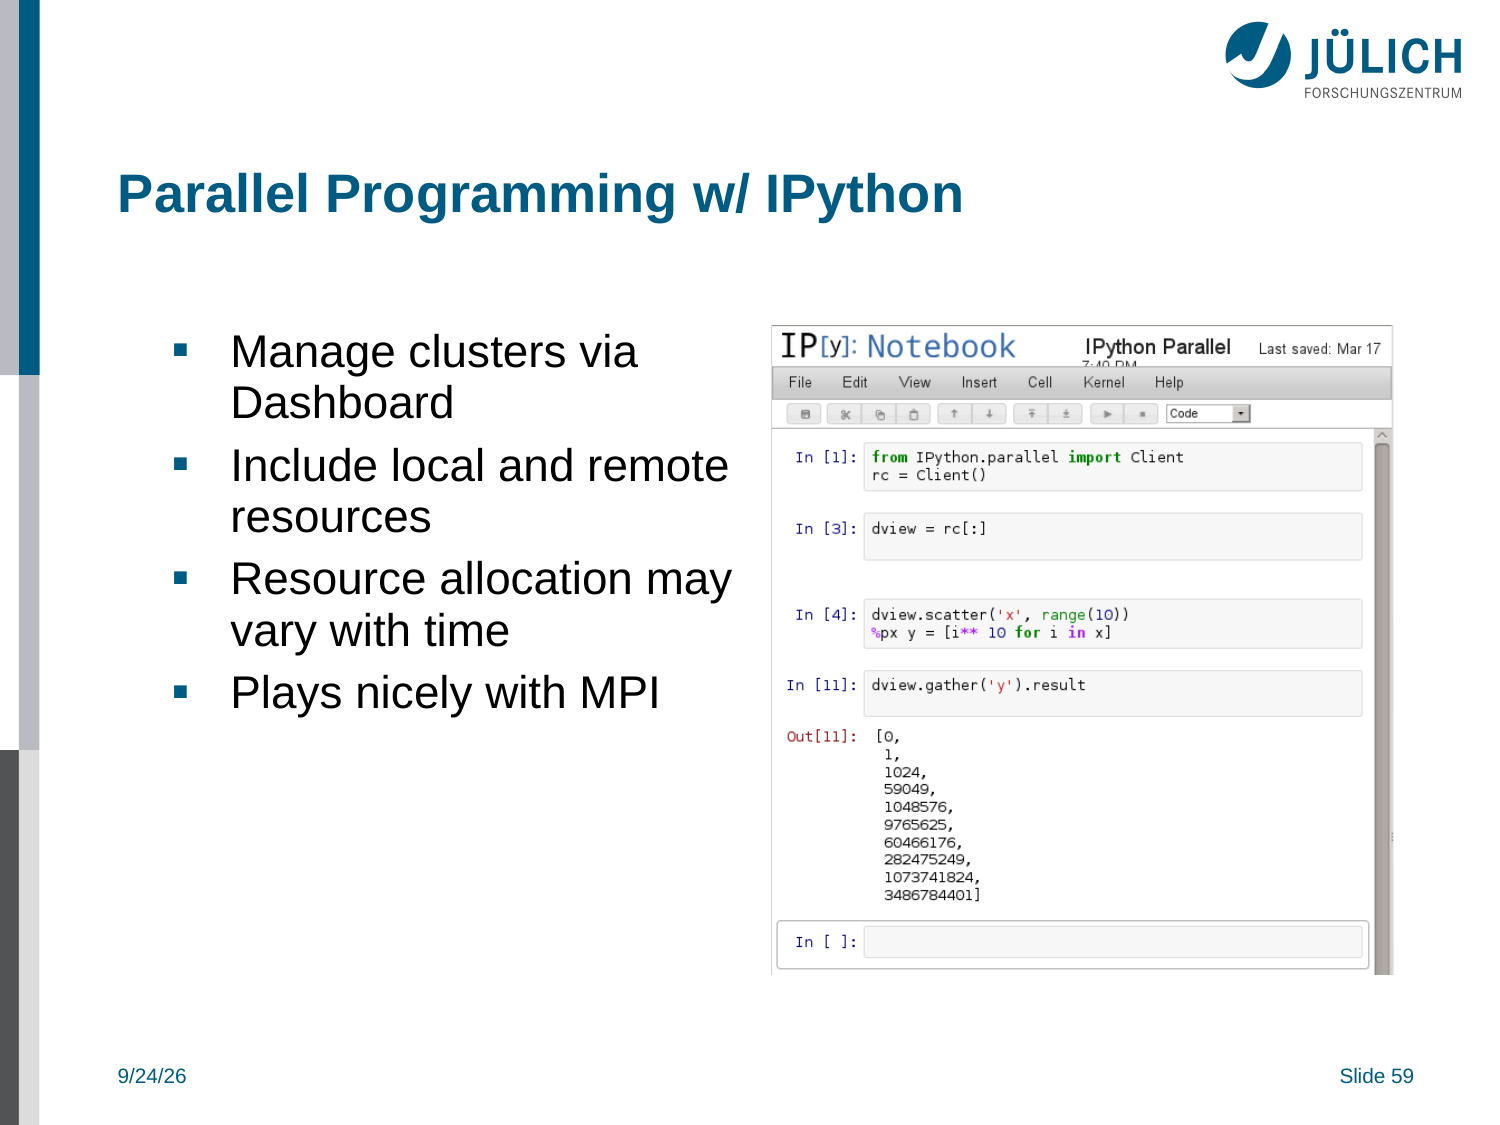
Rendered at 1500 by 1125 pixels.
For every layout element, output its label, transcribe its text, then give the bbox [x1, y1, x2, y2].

title Parallel Programming w/ IPython [117, 99, 1393, 288]
picture [1224, 20, 1461, 98]
picture [771, 325, 1394, 975]
list Manage clusters via Dashboard Include local and remote resources Resource allocation may vary with time Plays nicely with MPI [117, 325, 741, 975]
